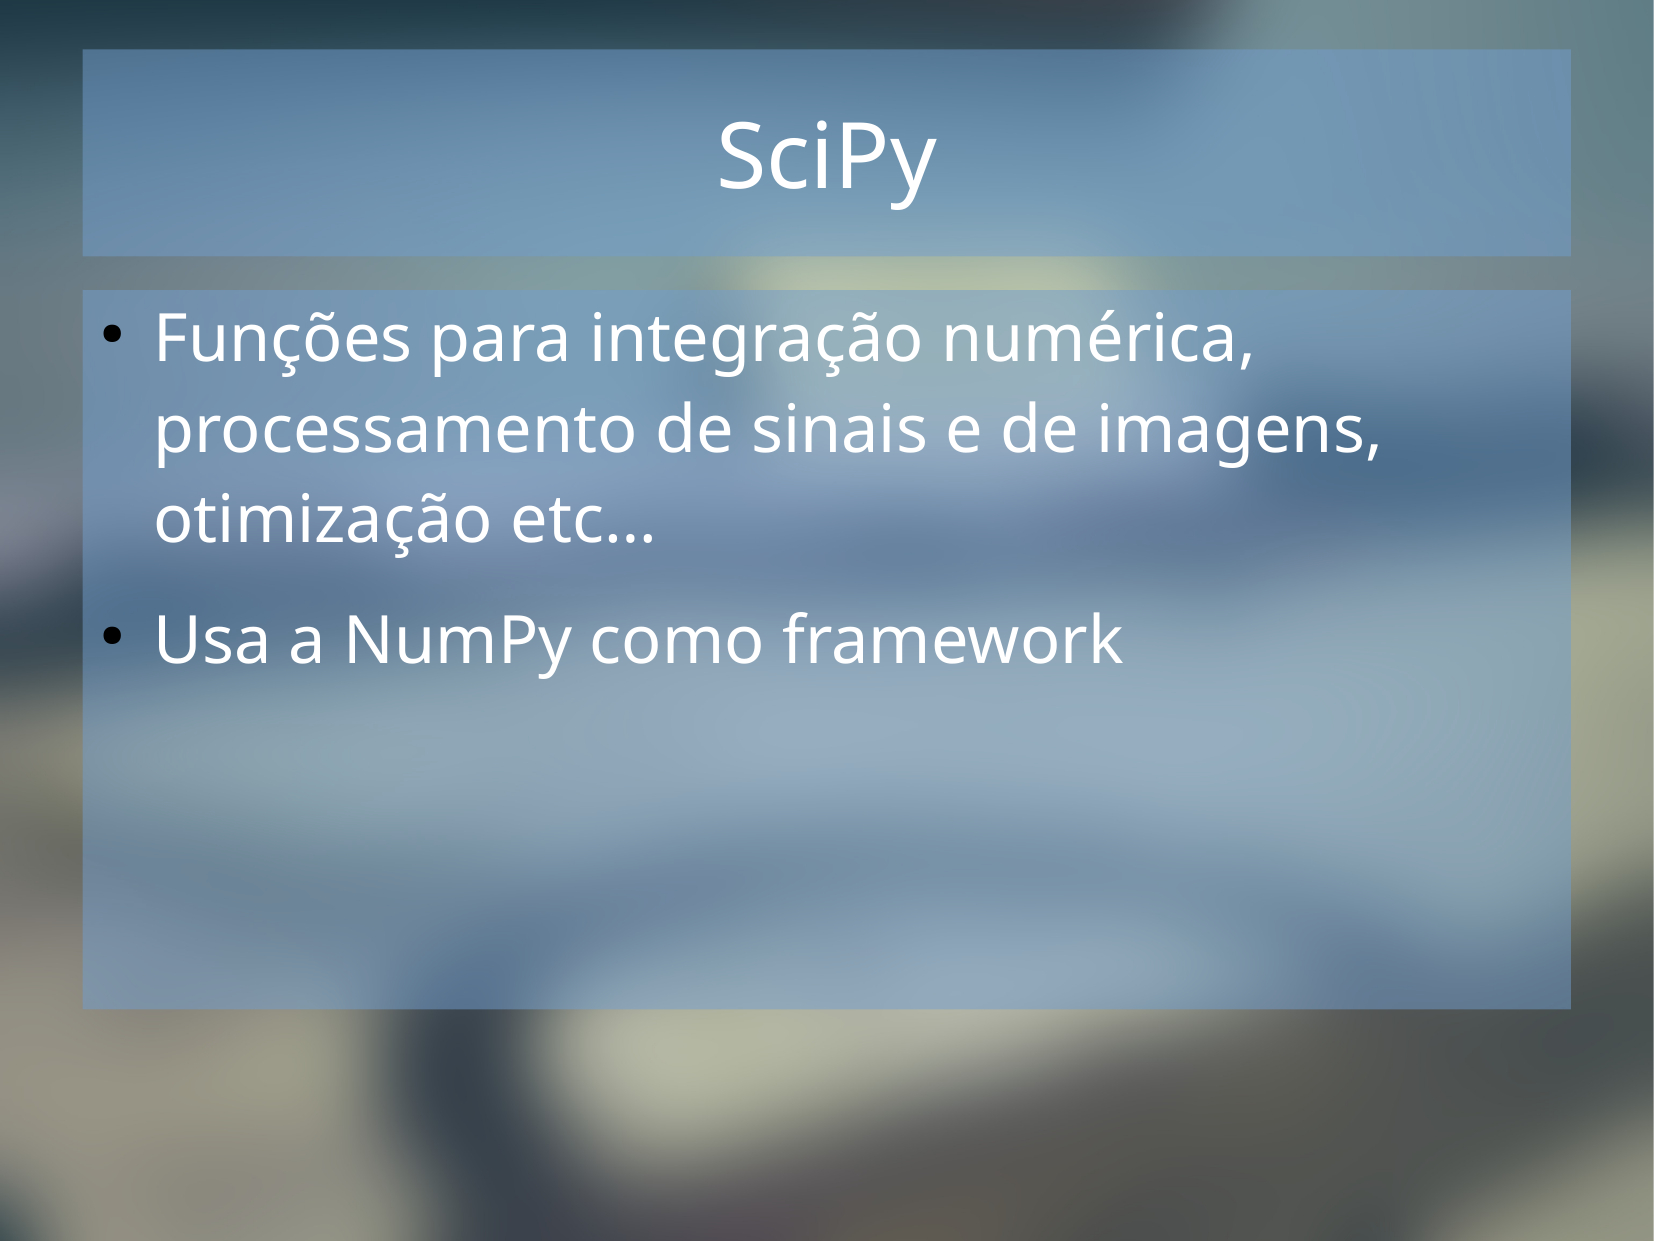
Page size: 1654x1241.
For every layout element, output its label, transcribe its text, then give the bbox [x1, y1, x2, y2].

list Funções para integração numérica, processamento de sinais e de imagens, otimização etc… Usa a NumPy como framework [82, 290, 1571, 1010]
picture [0, 0, 1654, 1241]
title SciPy [82, 49, 1571, 257]
